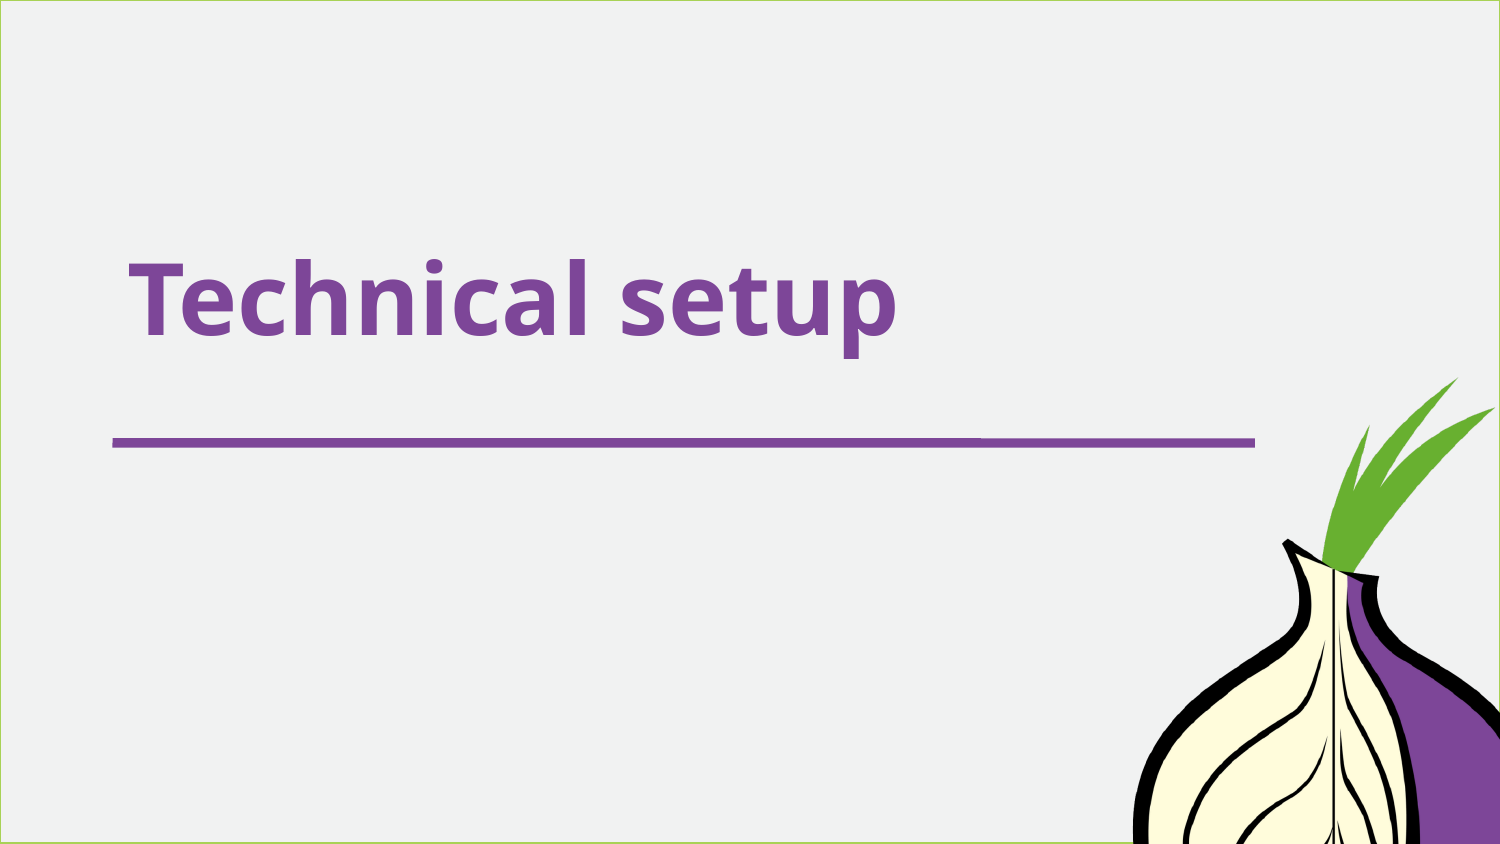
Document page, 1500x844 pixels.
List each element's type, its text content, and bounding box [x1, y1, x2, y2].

text_box Technical setup [112, 148, 1387, 443]
picture [1122, 377, 1500, 844]
